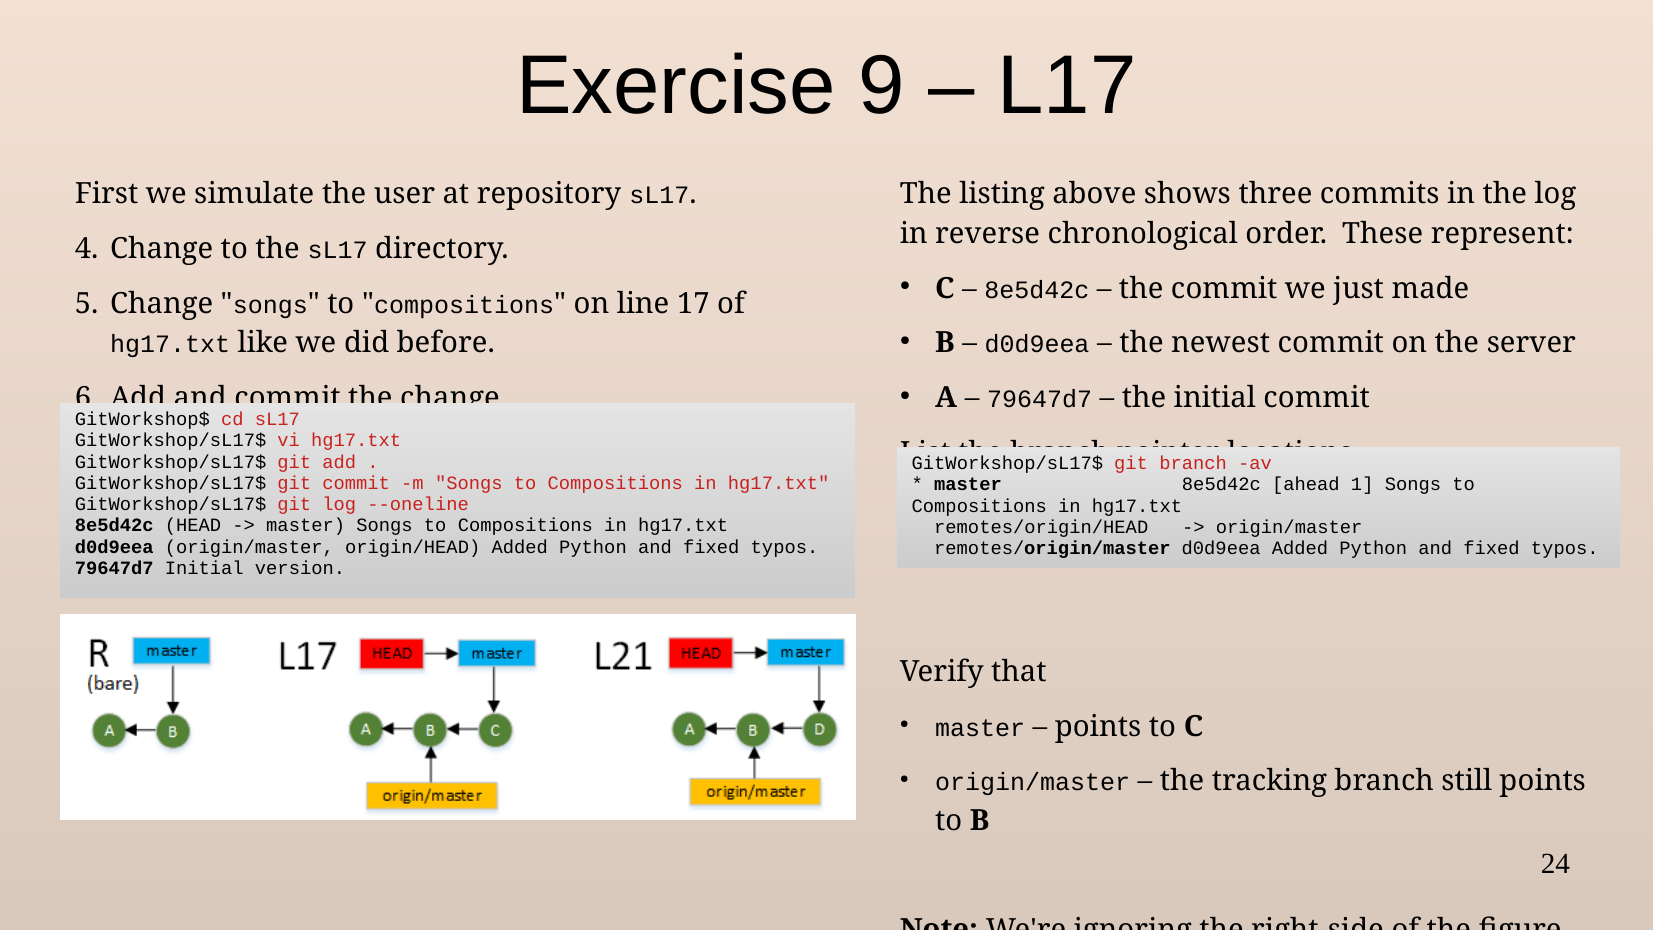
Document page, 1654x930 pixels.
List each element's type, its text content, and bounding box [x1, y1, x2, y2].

text_box GitWorkshop$ cd sL17 GitWorkshop/sL17$ vi hg17.txt GitWorkshop/sL17$ git add . GitWorkshop/sL17$ git commit -m "Songs to Compositions in hg17.txt" GitWorkshop/sL17$ git log --oneline 8e5d42c (HEAD -> master) Songs to Compositions in hg17.txt d0d9eea (origin/master, origin/HEAD) Added Python and fixed typos. 79647d7 Initial version. [60, 402, 856, 598]
picture [60, 614, 856, 820]
text_box The listing above shows three commits in the log in reverse chronological order. These represent: C – 8e5d42c – the commit we just made B – d0d9eea – the newest commit on the server A – 79647d7 – the initial commit List the branch pointer locations. Verify that master – points to C origin/master – the tracking branch still points to B Note: We're ignoring the right-side of the figure for now. [885, 165, 1606, 822]
text_box First we simulate the user at repository sL17. Change to the sL17 directory. Change "songs" to "compositions" on line 17 of hg17.txt like we did before. Add and commit the change. [60, 165, 856, 391]
title Exercise 9 – L17 [82, 19, 1571, 151]
text_box GitWorkshop/sL17$ git branch -av * master 8e5d42c [ahead 1] Songs to Compositions in hg17.txt remotes/origin/HEAD -> origin/master remotes/origin/master d0d9eea Added Python and fixed typos. [896, 446, 1621, 568]
